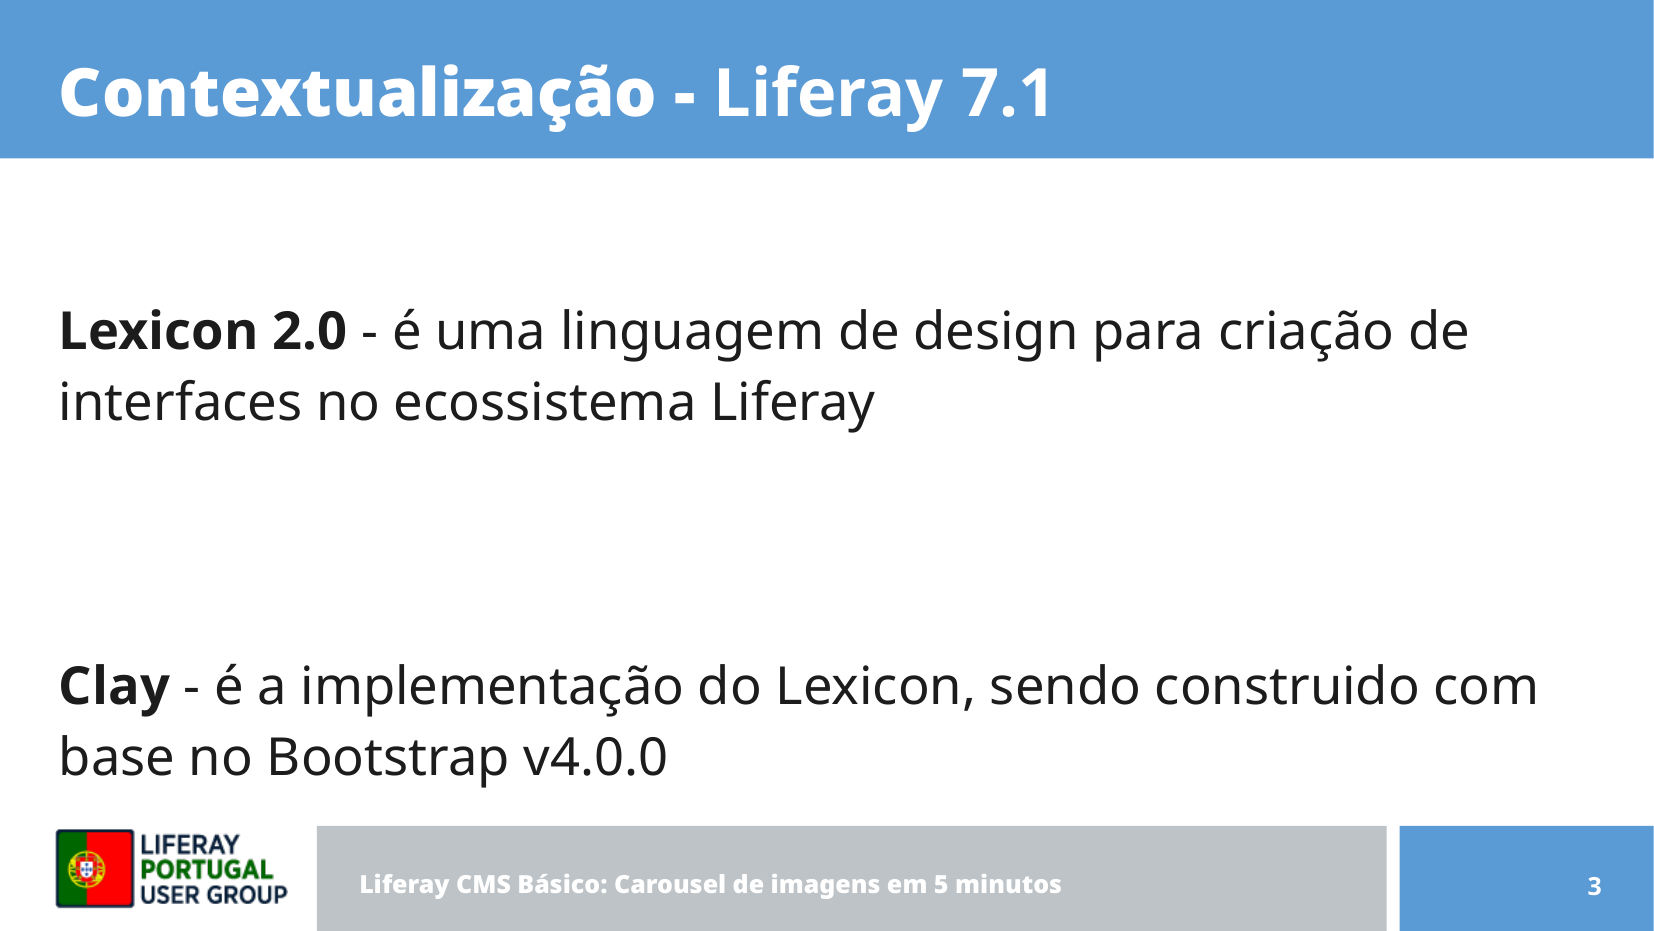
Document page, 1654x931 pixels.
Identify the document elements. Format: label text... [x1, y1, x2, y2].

picture [55, 751, 288, 931]
title Contextualização - Liferay 7.1 [59, 29, 1567, 137]
list Lexicon 2.0 - é uma linguagem de design para criação de interfaces no ecossistema Liferay Clay - é a implementação do Lexicon, sendo construido com base no Bootstrap v4.0.0 [59, 198, 1565, 793]
